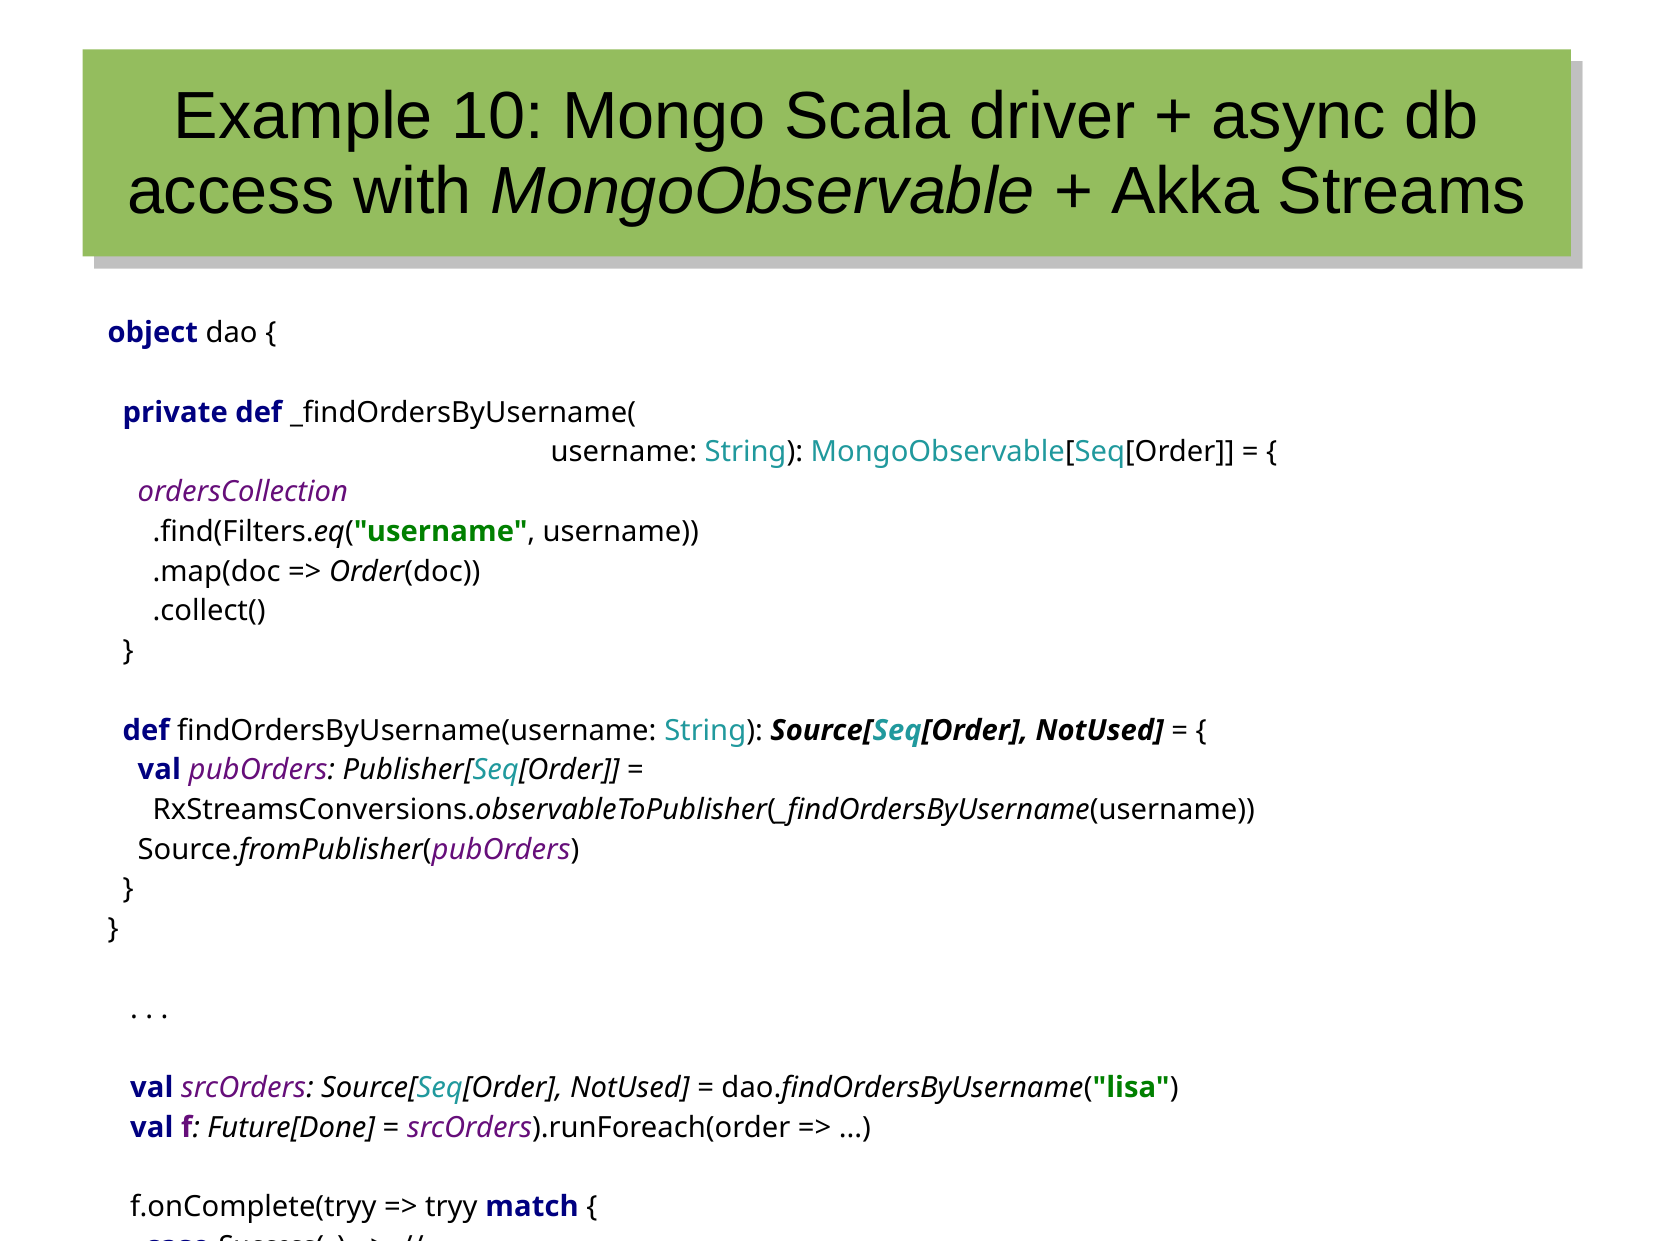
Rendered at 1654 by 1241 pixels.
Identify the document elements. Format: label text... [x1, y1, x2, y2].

title Example 10: Mongo Scala driver + async db access with MongoObservable + Akka Streams [82, 49, 1571, 257]
text_box object dao { private def _findOrdersByUsername( username: String): MongoObservable[Seq[Order]] = { ordersCollection .find(Filters.eq("username", username)) .map(doc => Order(doc)) .collect() } def findOrdersByUsername(username: String): Source[Seq[Order], NotUsed] = { val pubOrders: Publisher[Seq[Order]] = RxStreamsConversions.observableToPublisher(_findOrdersByUsername(username)) Source.fromPublisher(pubOrders) } } . . . val srcOrders: Source[Seq[Order], NotUsed] = dao.findOrdersByUsername("lisa") val f: Future[Done] = srcOrders).runForeach(order => ...) f.onComplete(tryy => tryy match { case Success(_) => // ... case Failure(t) => // ... }) [92, 303, 1580, 1238]
